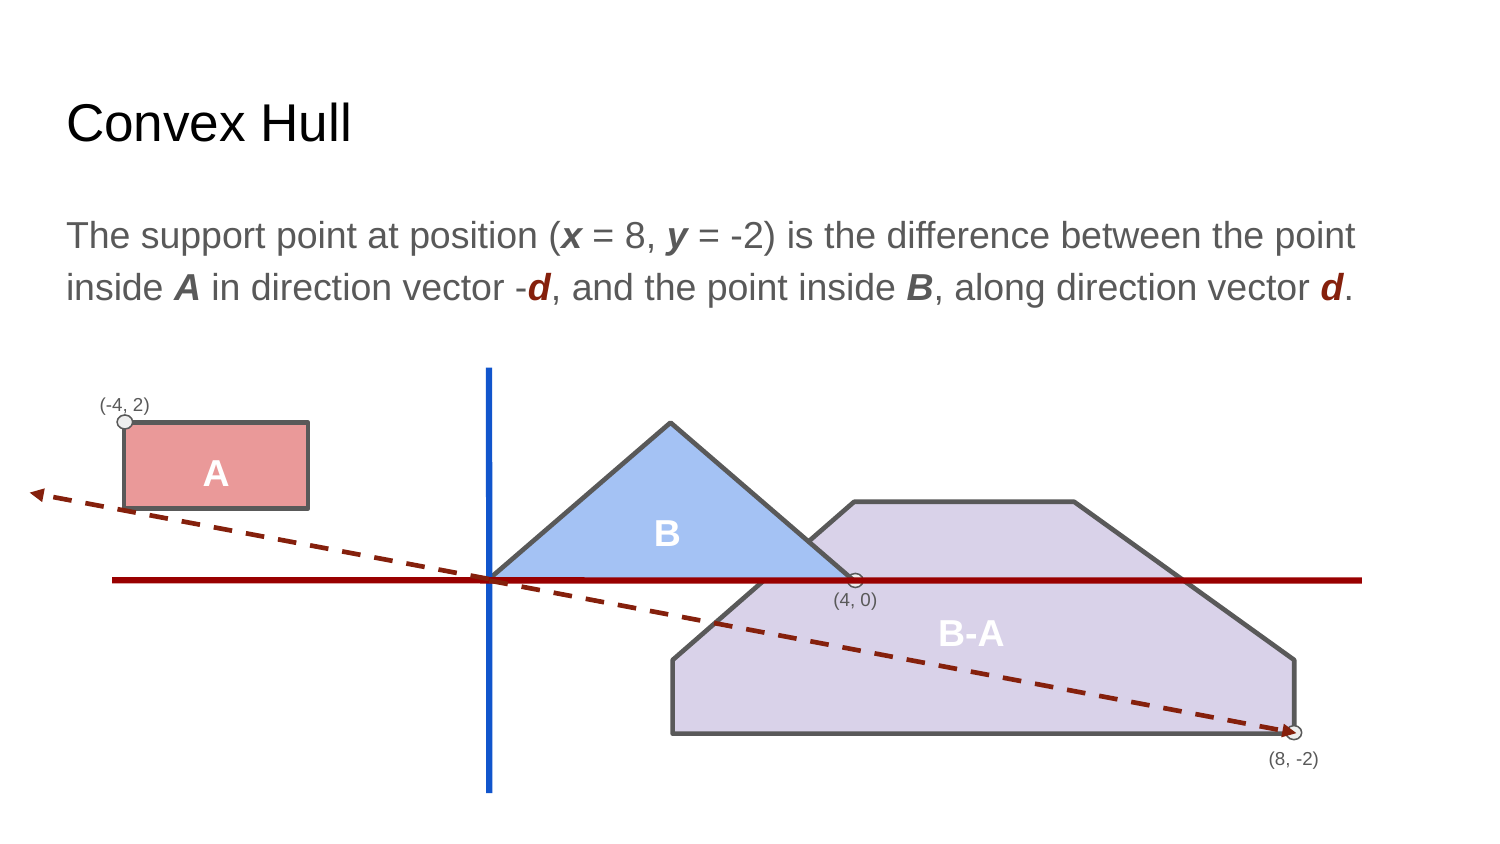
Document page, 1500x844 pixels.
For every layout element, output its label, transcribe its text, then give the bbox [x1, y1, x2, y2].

text_box A [171, 434, 261, 510]
title Convex Hull [51, 72, 1449, 167]
text_box (4, 0) [817, 580, 894, 619]
text_box (8, -2) [1243, 738, 1345, 777]
text_box [117, 414, 309, 509]
text_box B-A [909, 593, 1034, 669]
text_box [672, 584, 1302, 740]
text_box B [622, 494, 713, 570]
list The support point at position (x = 8, y = -2) is the difference between the point inside A in direction vector -d, and the point inside B, along direction vector d. [51, 189, 1449, 293]
text_box [493, 422, 1179, 577]
text_box (-4, 2) [70, 384, 180, 423]
